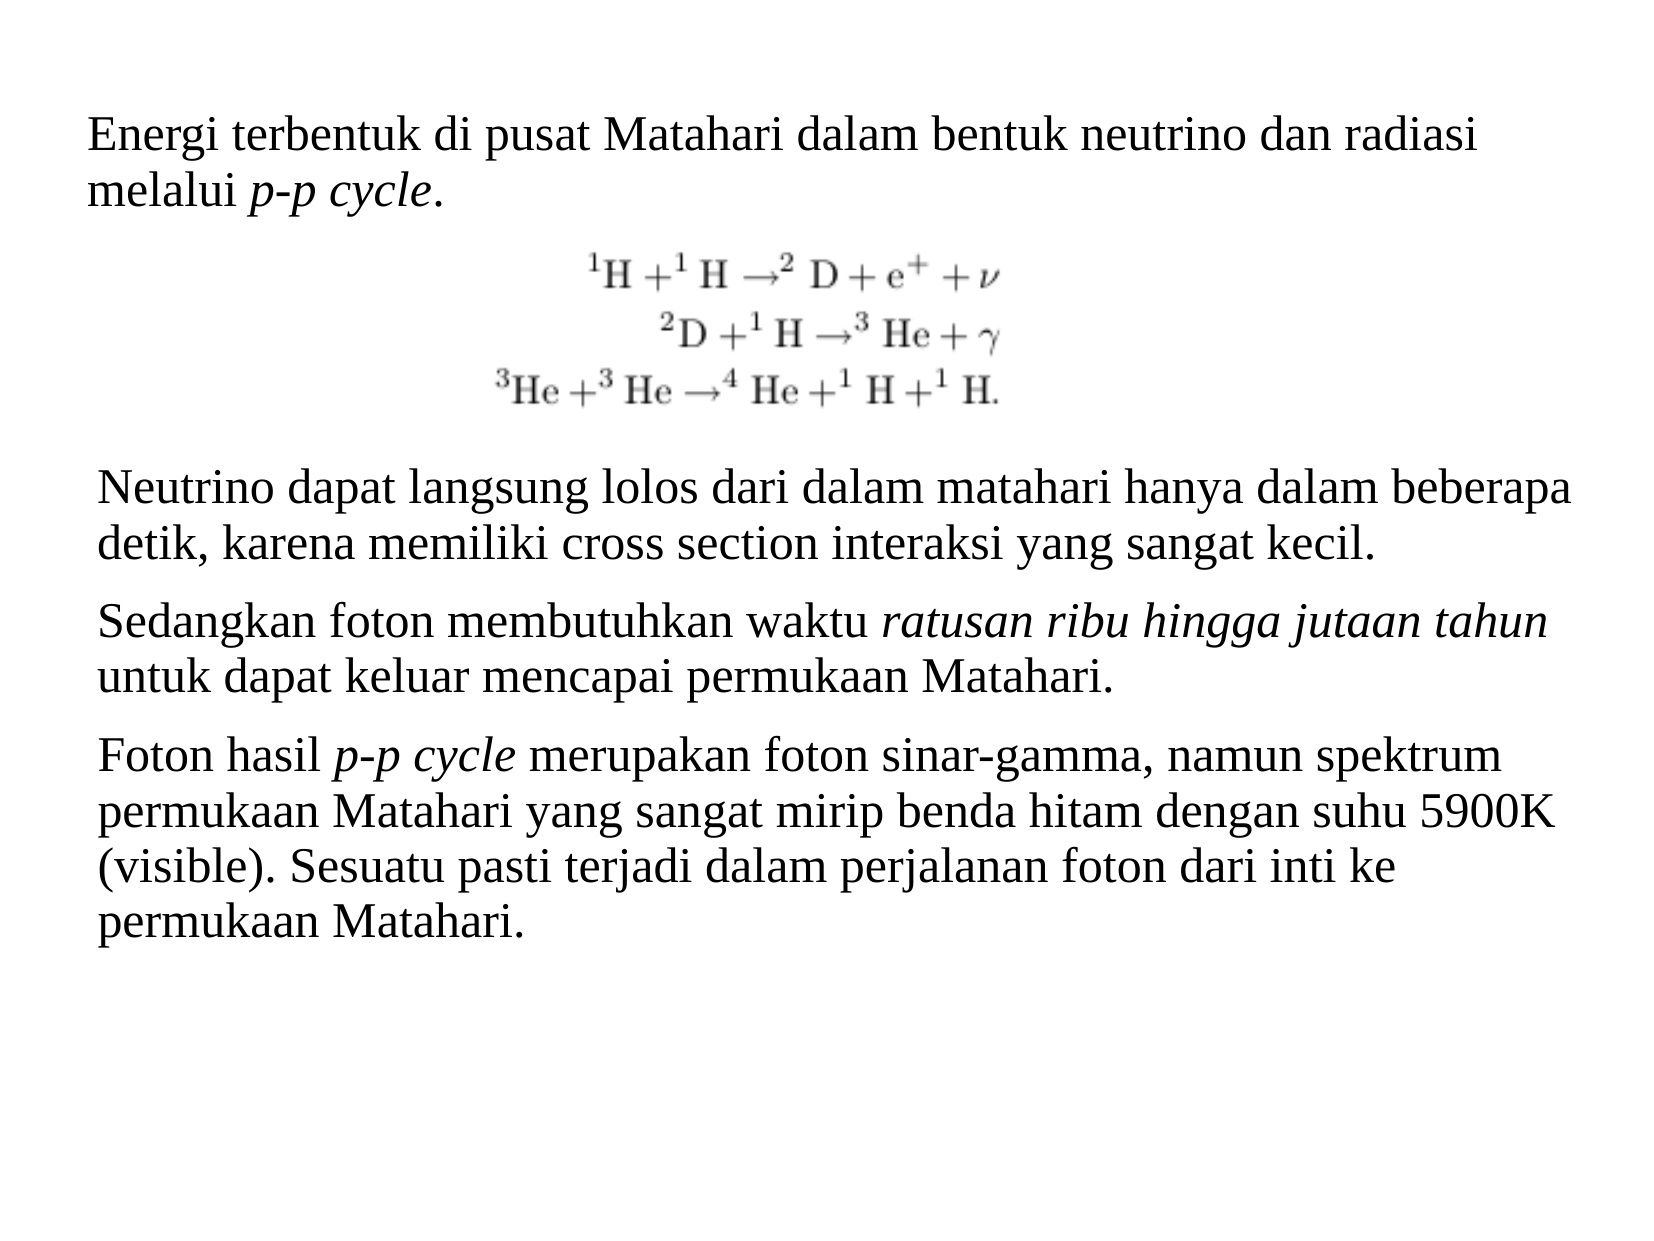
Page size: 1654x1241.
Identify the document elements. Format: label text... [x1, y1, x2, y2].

picture [465, 239, 1033, 442]
text_box Foton hasil p-p cycle merupakan foton sinar-gamma, namun spektrum permukaan Matahari yang sangat mirip benda hitam dengan suhu 5900K (visible). Sesuatu pasti terjadi dalam perjalanan foton dari inti ke permukaan Matahari. [82, 719, 1577, 994]
text_box Energi terbentuk di pusat Matahari dalam bentuk neutrino dan radiasi melalui p-p cycle. [72, 98, 1561, 225]
text_box Sedangkan foton membutuhkan waktu ratusan ribu hingga jutaan tahun untuk dapat keluar mencapai permukaan Matahari. [82, 585, 1576, 712]
text_box Neutrino dapat langsung lolos dari dalam matahari hanya dalam beberapa detik, karena memiliki cross section interaksi yang sangat kecil. [82, 451, 1591, 578]
